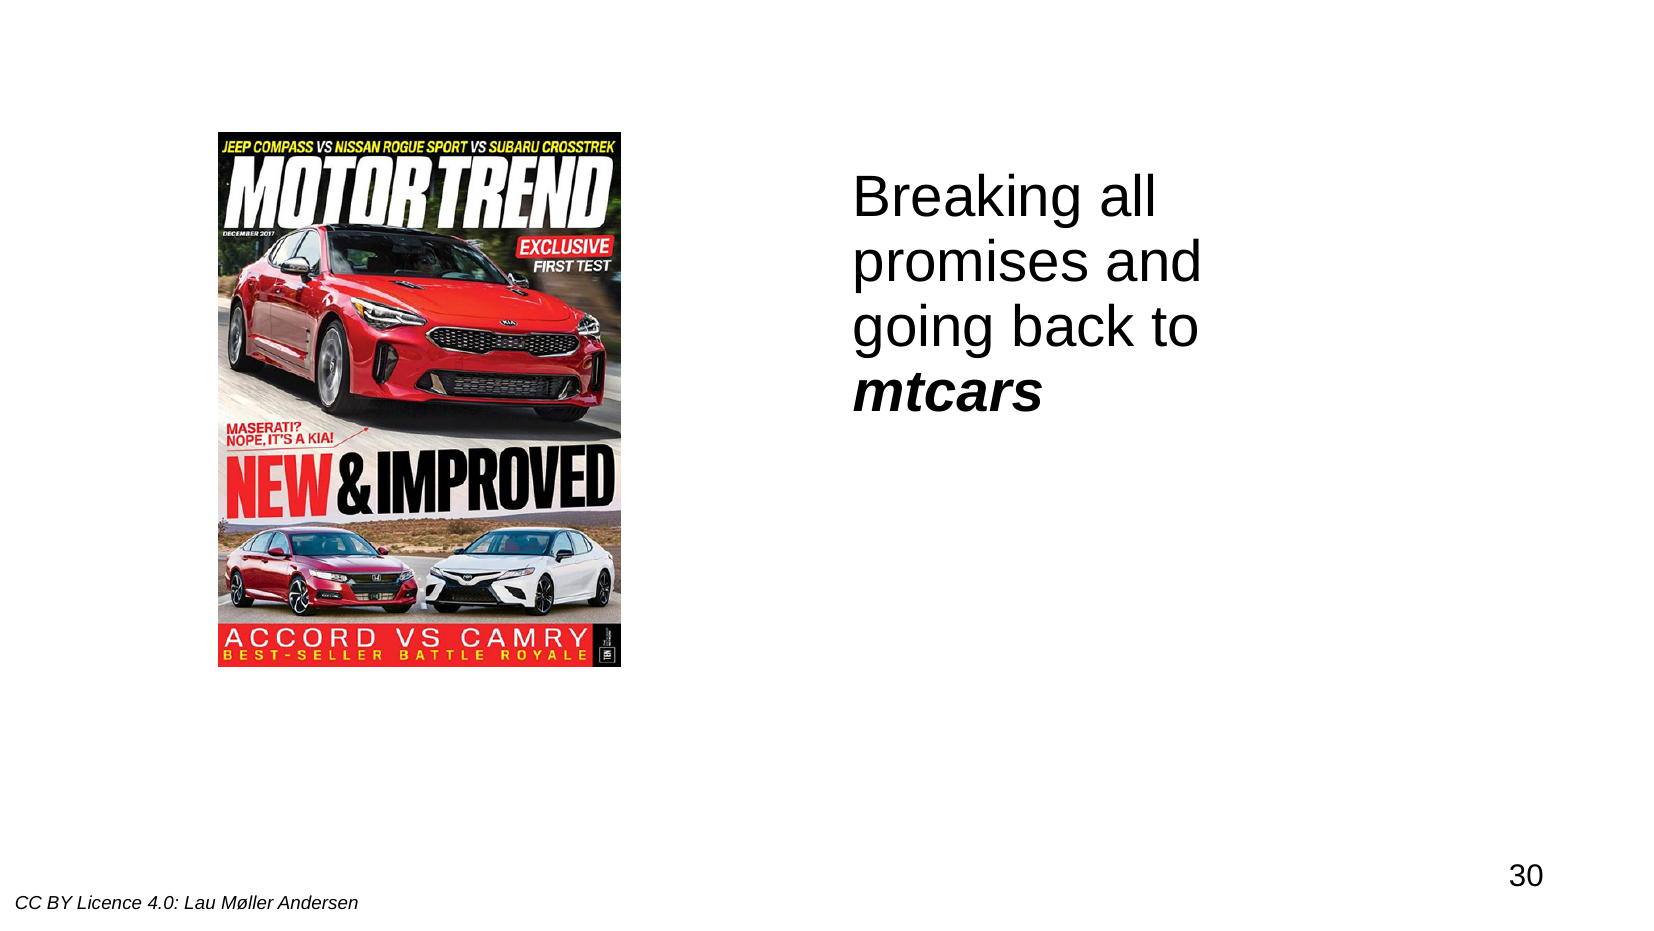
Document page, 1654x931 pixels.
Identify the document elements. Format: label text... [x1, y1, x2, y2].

text_box <nummer> [1494, 850, 1654, 921]
picture [218, 132, 621, 667]
text_box CC BY Licence 4.0: Lau Møller Andersen [0, 885, 388, 921]
text_box Breaking all promises and going back to mtcars [837, 156, 1263, 432]
